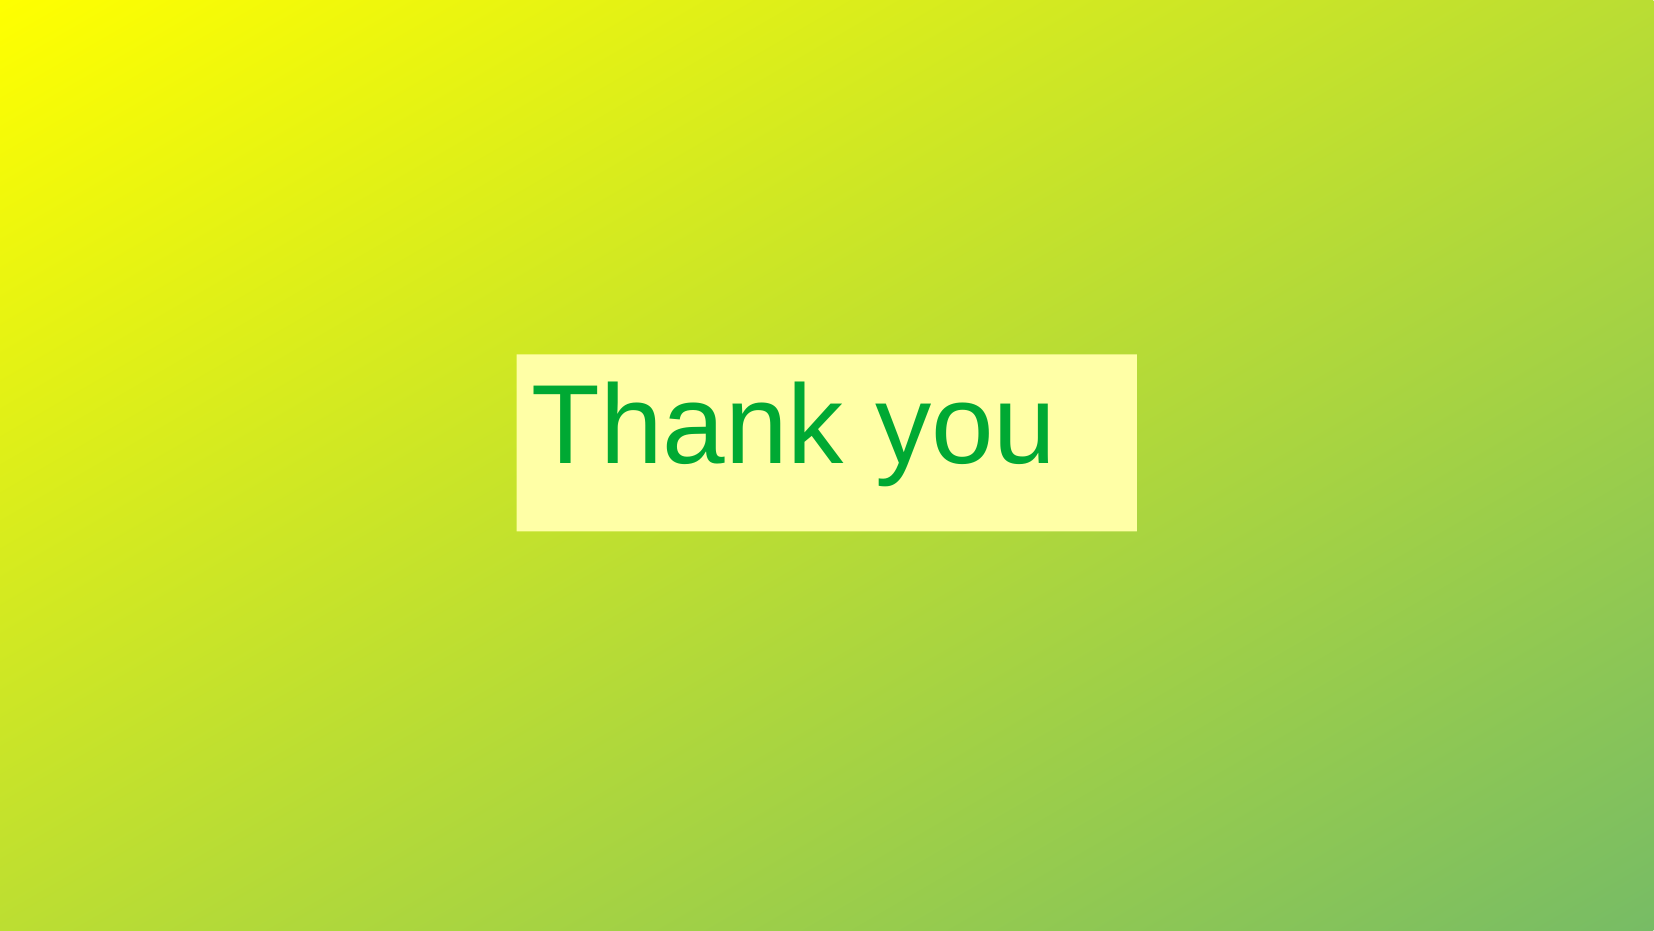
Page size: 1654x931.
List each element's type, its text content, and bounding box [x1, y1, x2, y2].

text_box Thank you [516, 354, 1137, 532]
